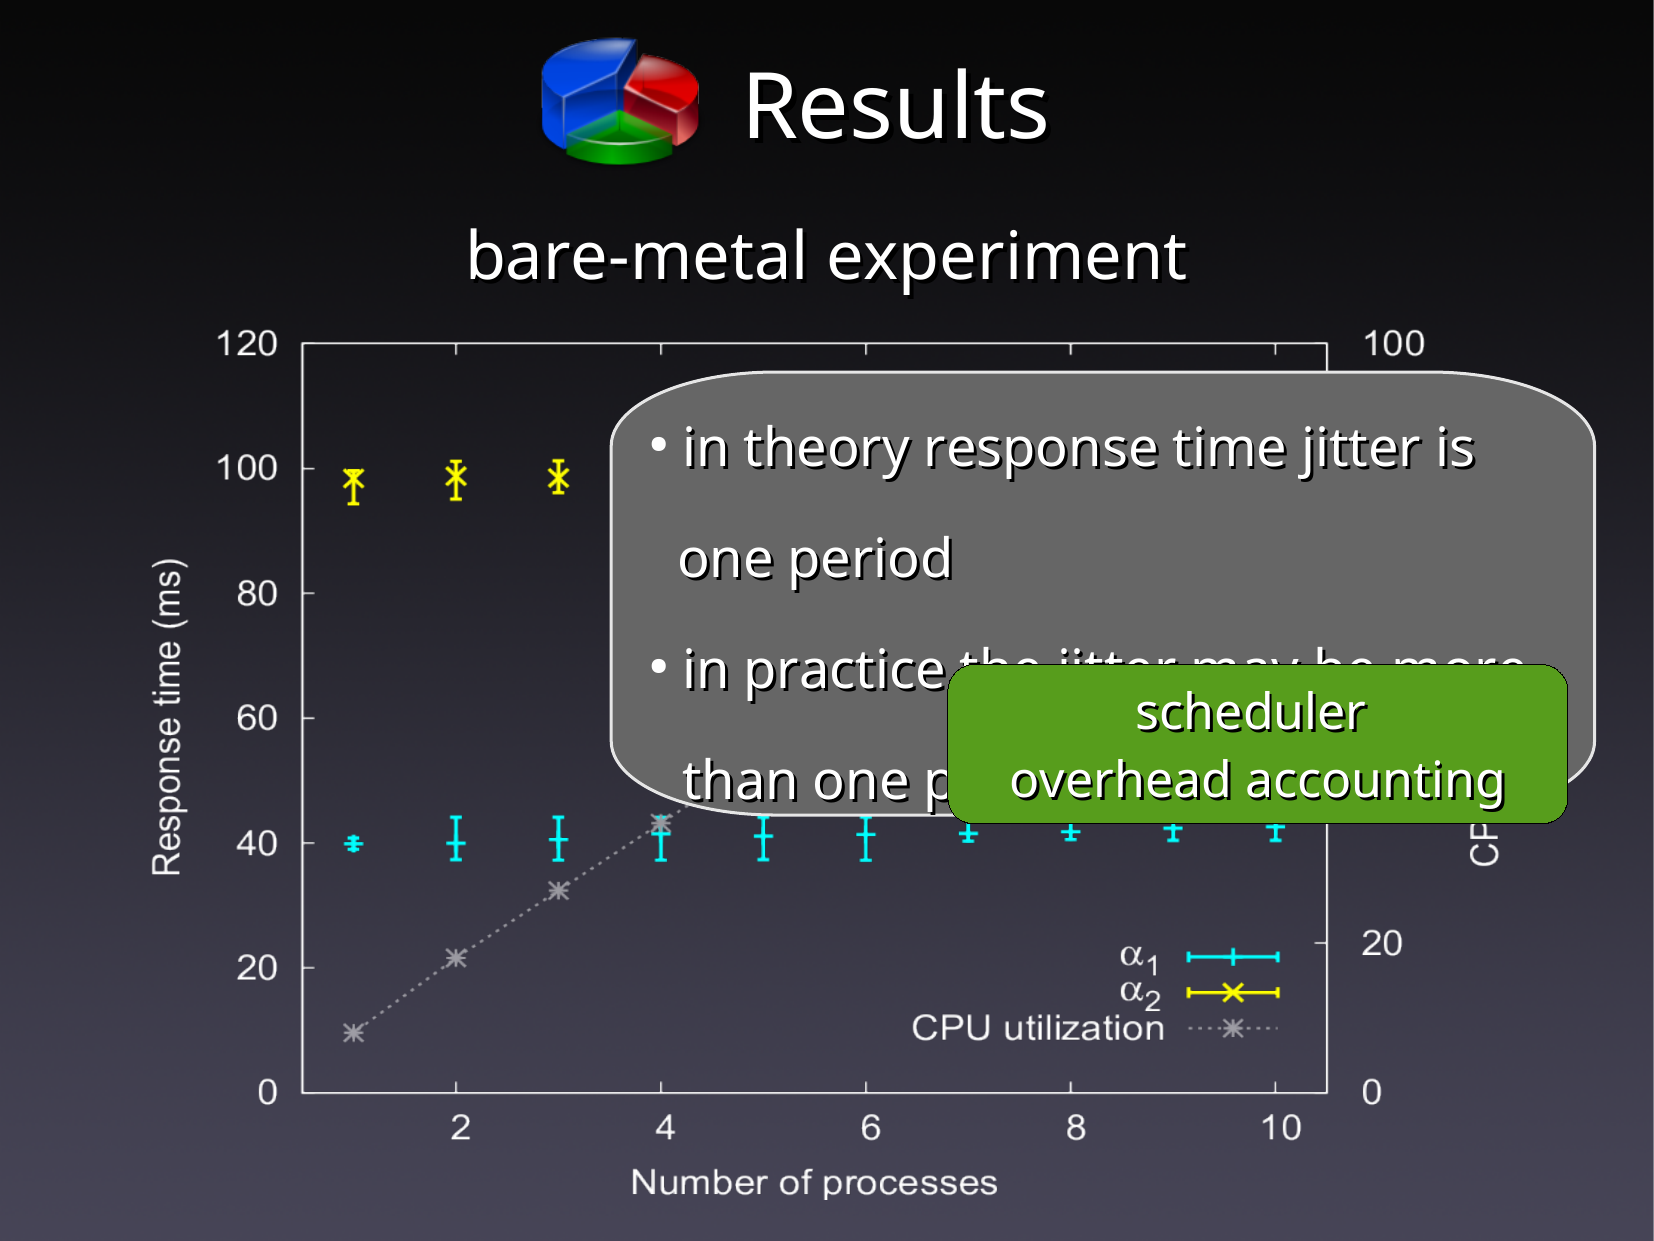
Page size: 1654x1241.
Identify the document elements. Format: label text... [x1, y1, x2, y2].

title bare-metal experiment [151, 150, 1502, 301]
text_box scheduler overhead accounting [947, 664, 1568, 824]
title Results [0, 0, 1651, 208]
picture [0, 0, 1654, 1241]
text_box in theory response time jitter is one period in practice the jitter may be more than one period but still bounded [611, 372, 1595, 816]
picture [531, 17, 710, 187]
